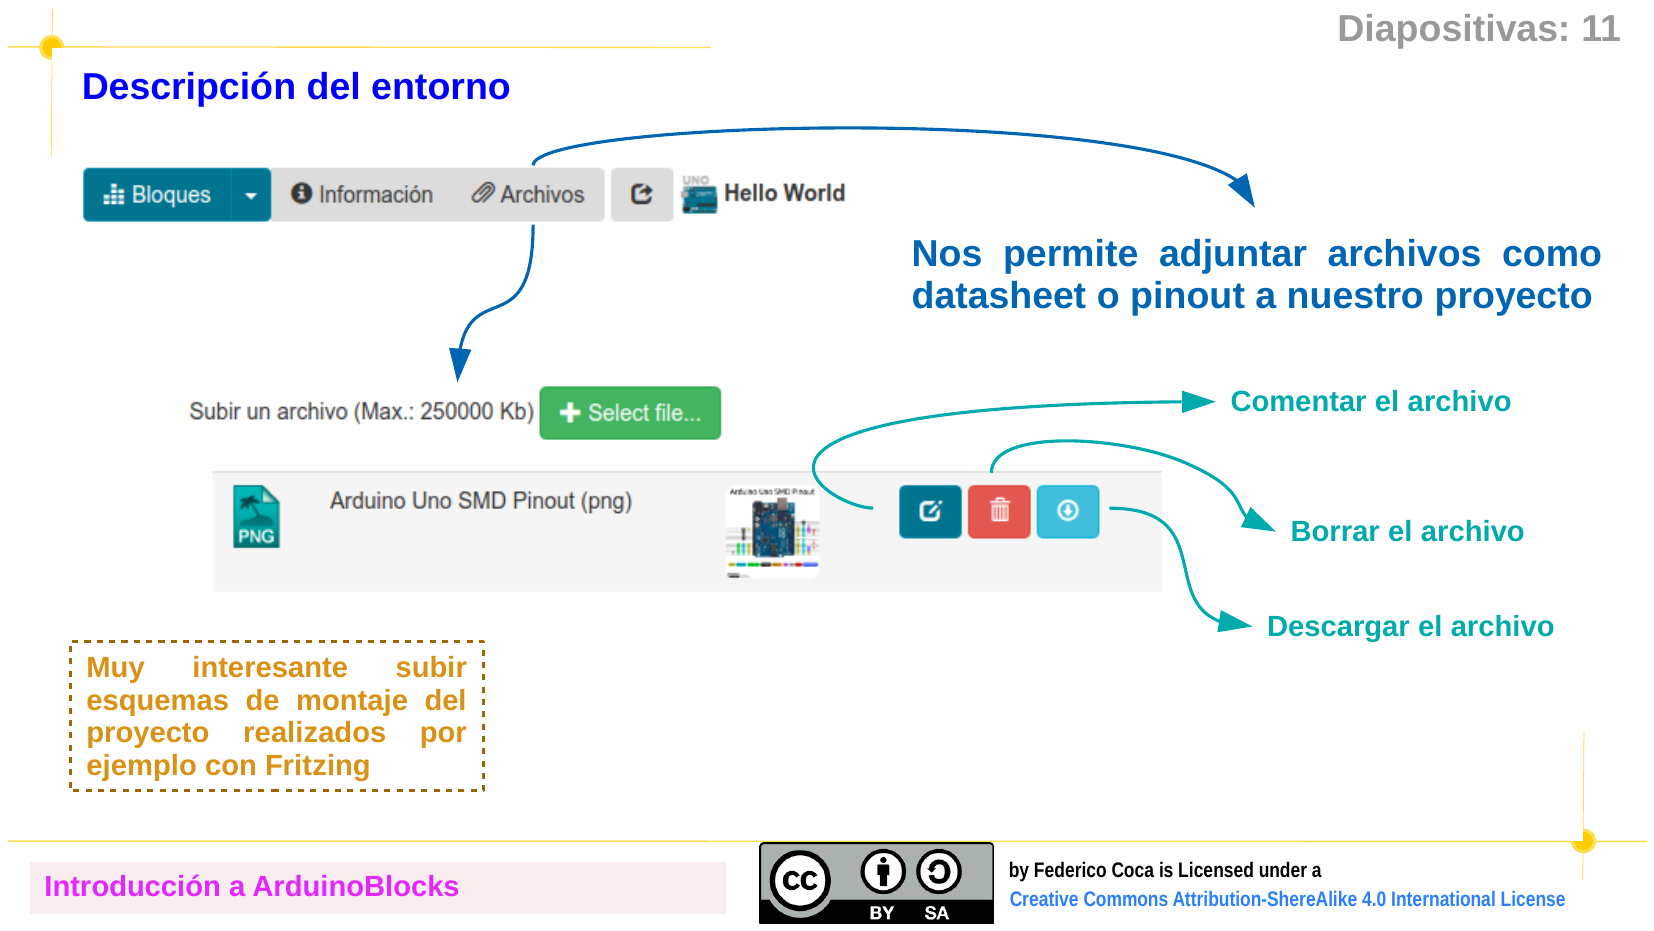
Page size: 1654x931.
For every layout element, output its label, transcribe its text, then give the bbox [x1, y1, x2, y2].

text_box Diapositivas: 11 [1322, 0, 1644, 57]
text_box Muy interesante subir esquemas de montaje del proyecto realizados por ejemplo con Fritzing [70, 641, 484, 791]
text_box Comentar el archivo [1215, 377, 1606, 426]
picture [185, 382, 1181, 603]
text_box Descripción del entorno [67, 58, 1207, 116]
text_box Borrar el archivo [1275, 507, 1572, 556]
text_box Descargar el archivo [1252, 602, 1572, 651]
picture [82, 165, 868, 225]
text_box Introducción a ArduinoBlocks [29, 862, 727, 915]
text_box Nos permite adjuntar archivos como datasheet o pinout a nuestro proyecto [896, 224, 1618, 332]
